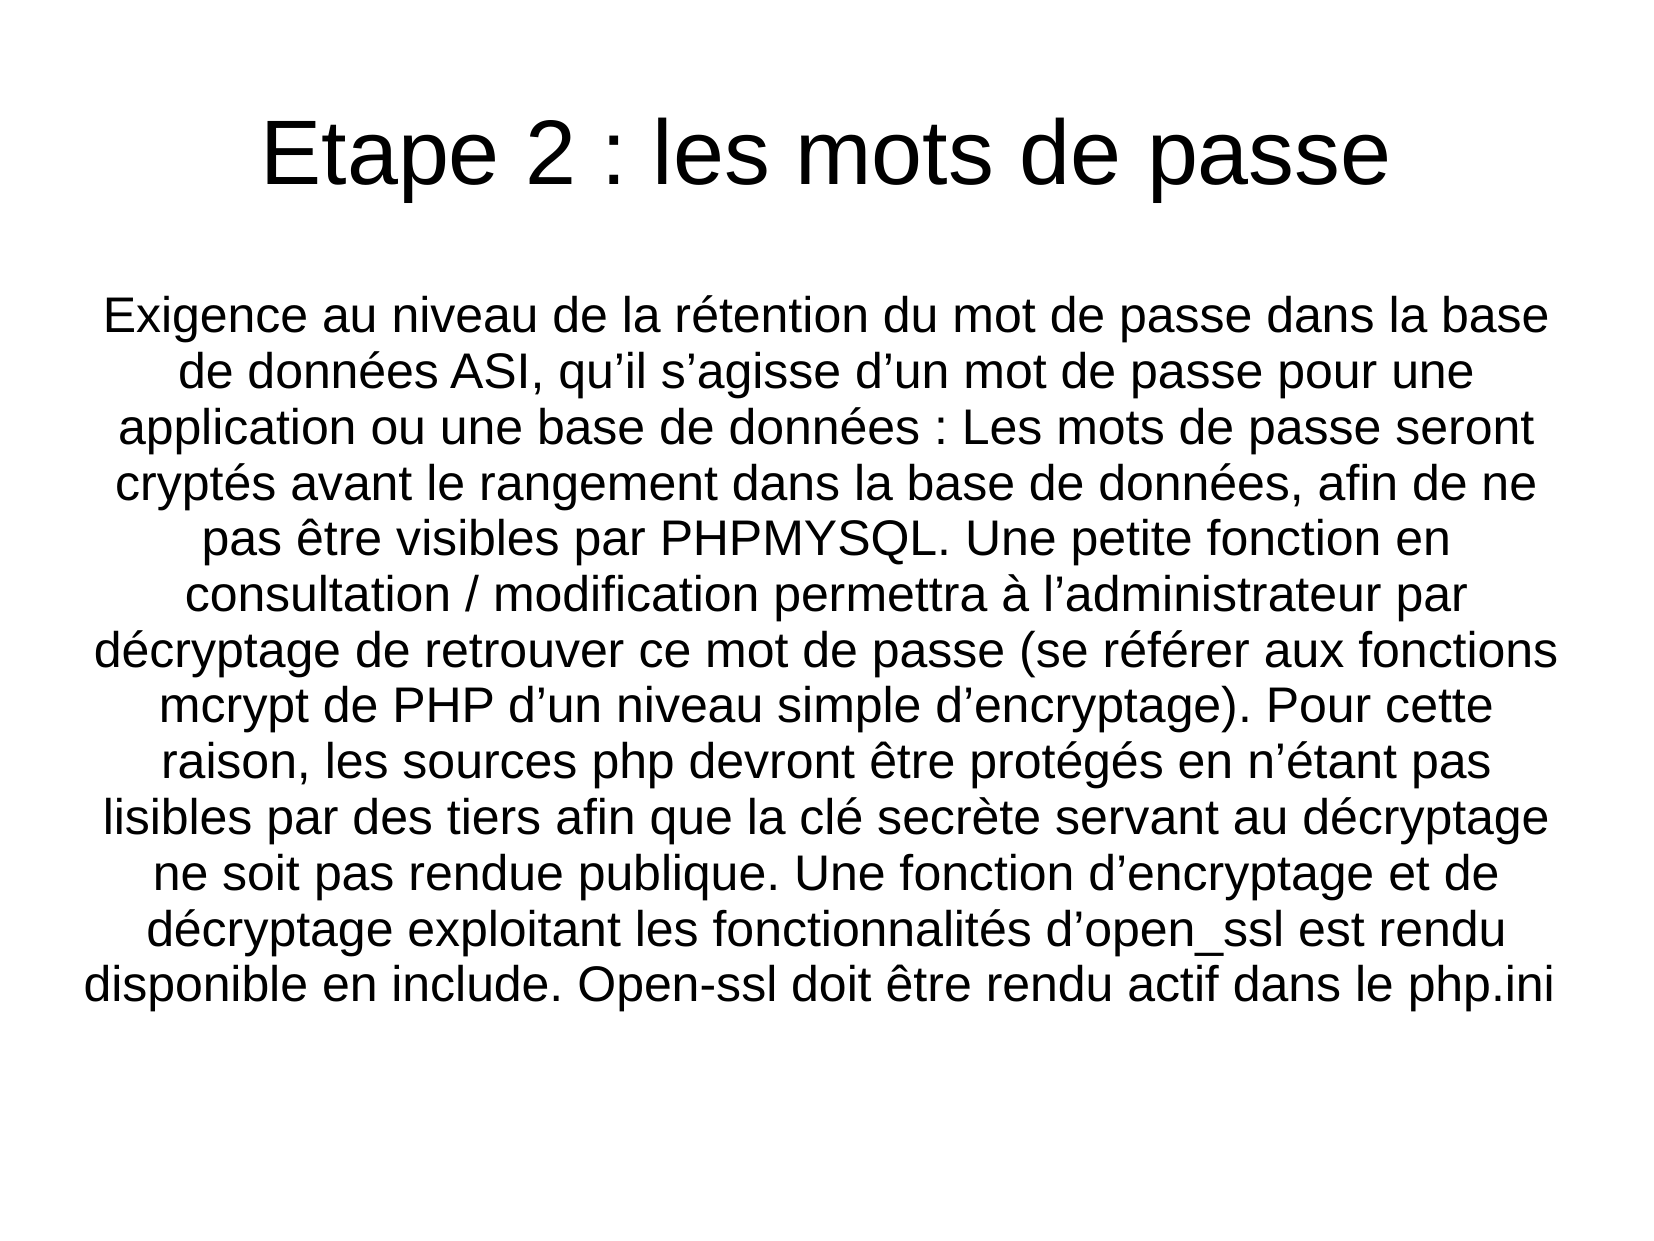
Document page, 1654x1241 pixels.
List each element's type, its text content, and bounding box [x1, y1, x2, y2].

title Etape 2 : les mots de passe [82, 49, 1571, 257]
subtitle Exigence au niveau de la rétention du mot de passe dans la base de données ASI, qu’il s’agisse d’un mot de passe pour une application ou une base de données : Les mots de passe seront cryptés avant le rangement dans la base de données, afin de ne pas être visibles par PHPMYSQL. Une petite fonction en consultation / modification permettra à l’administrateur par décryptage de retrouver ce mot de passe (se référer aux fonctions mcrypt de PHP d’un niveau simple d’encryptage). Pour cette raison, les sources php devront être protégés en n’étant pas lisibles par des tiers afin que la clé secrète servant au décryptage ne soit pas rendue publique. Une fonction d’encryptage et de décryptage exploitant les fonctionnalités d’open_ssl est rendu disponible en include. Open-ssl doit être rendu actif dans le php.ini [82, 287, 1571, 1013]
